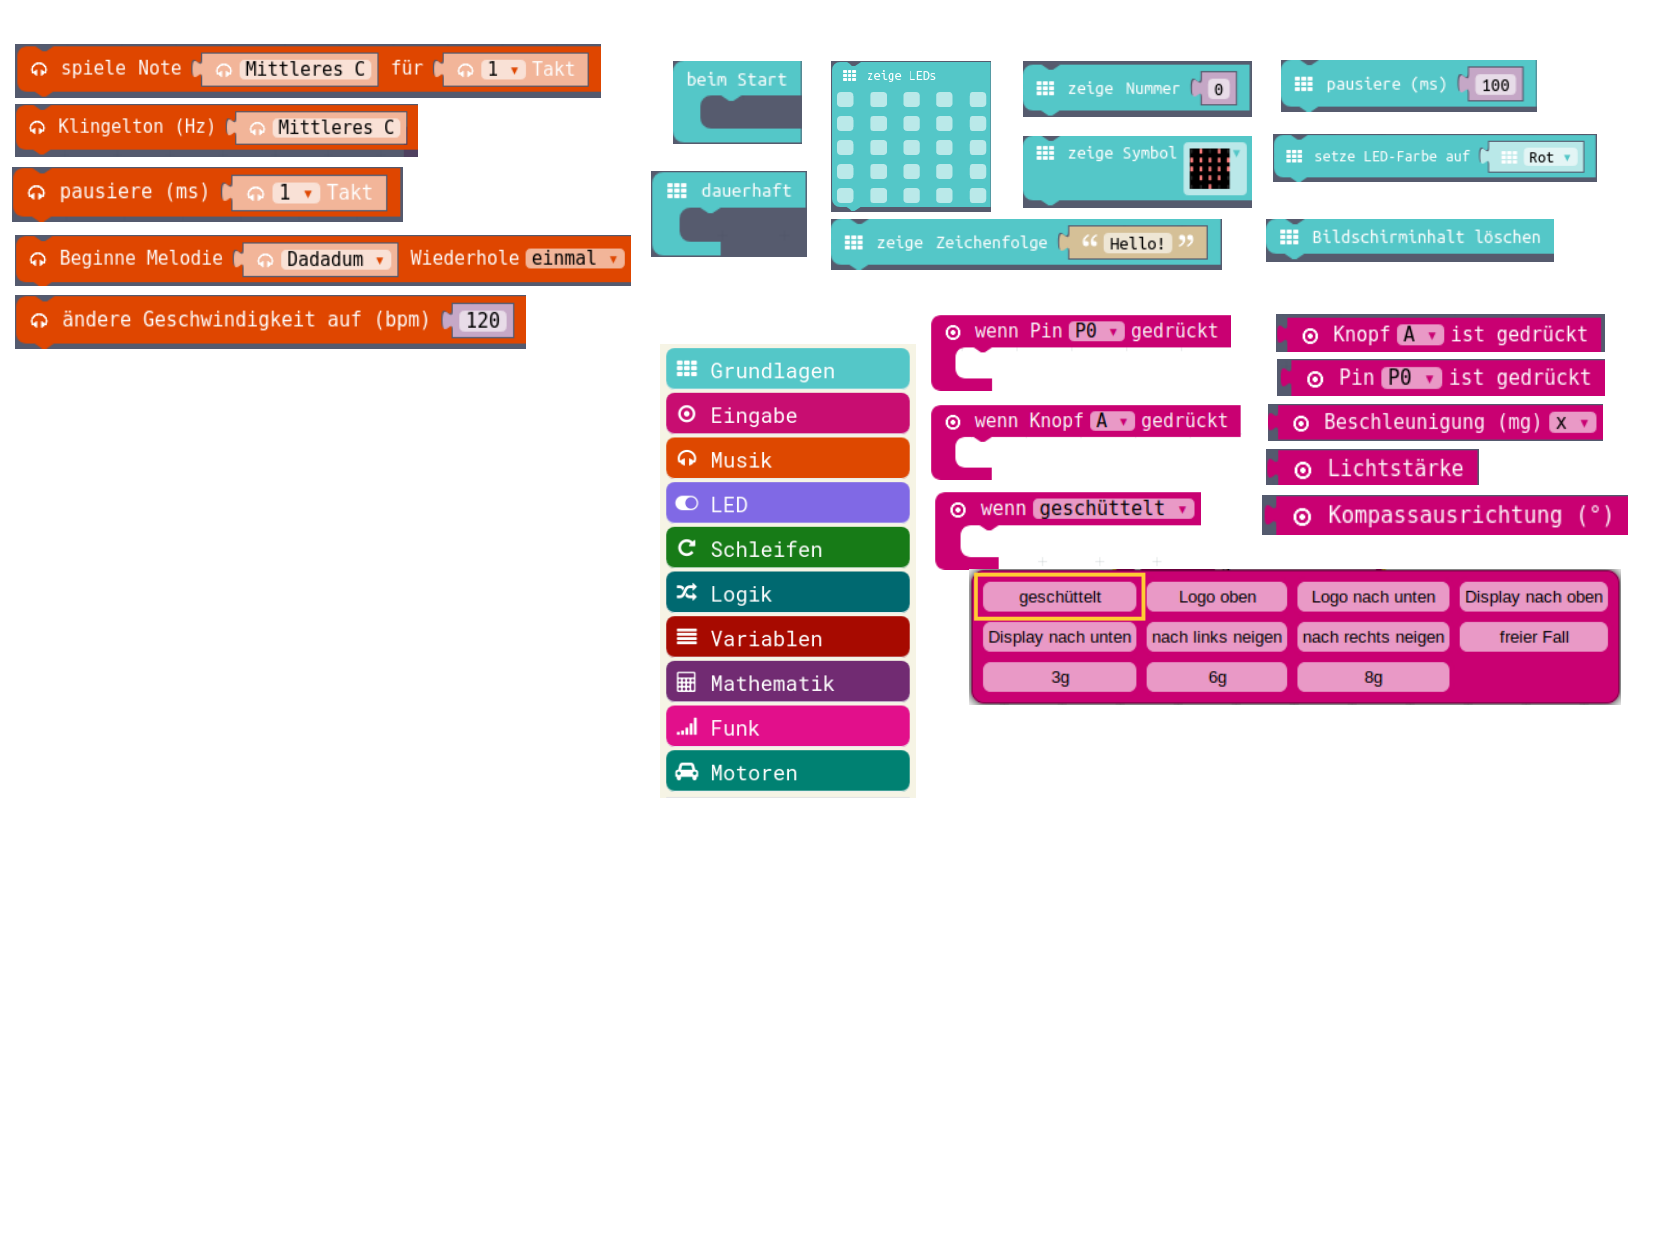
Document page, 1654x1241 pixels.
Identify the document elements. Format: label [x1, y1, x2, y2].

picture [1262, 495, 1628, 535]
picture [1281, 60, 1537, 112]
picture [930, 314, 1231, 391]
picture [1276, 314, 1605, 352]
picture [15, 235, 631, 286]
picture [15, 44, 601, 99]
picture [831, 61, 991, 212]
picture [15, 295, 526, 349]
picture [1023, 61, 1252, 117]
picture [1266, 219, 1554, 262]
picture [673, 61, 802, 144]
picture [651, 171, 807, 257]
picture [12, 167, 403, 222]
picture [1266, 449, 1479, 485]
picture [1273, 134, 1597, 182]
picture [15, 104, 418, 157]
picture [660, 344, 916, 798]
picture [1277, 359, 1605, 396]
picture [934, 491, 1621, 706]
picture [930, 404, 1242, 481]
picture [831, 219, 1222, 271]
picture [1268, 404, 1603, 441]
picture [1023, 136, 1252, 208]
